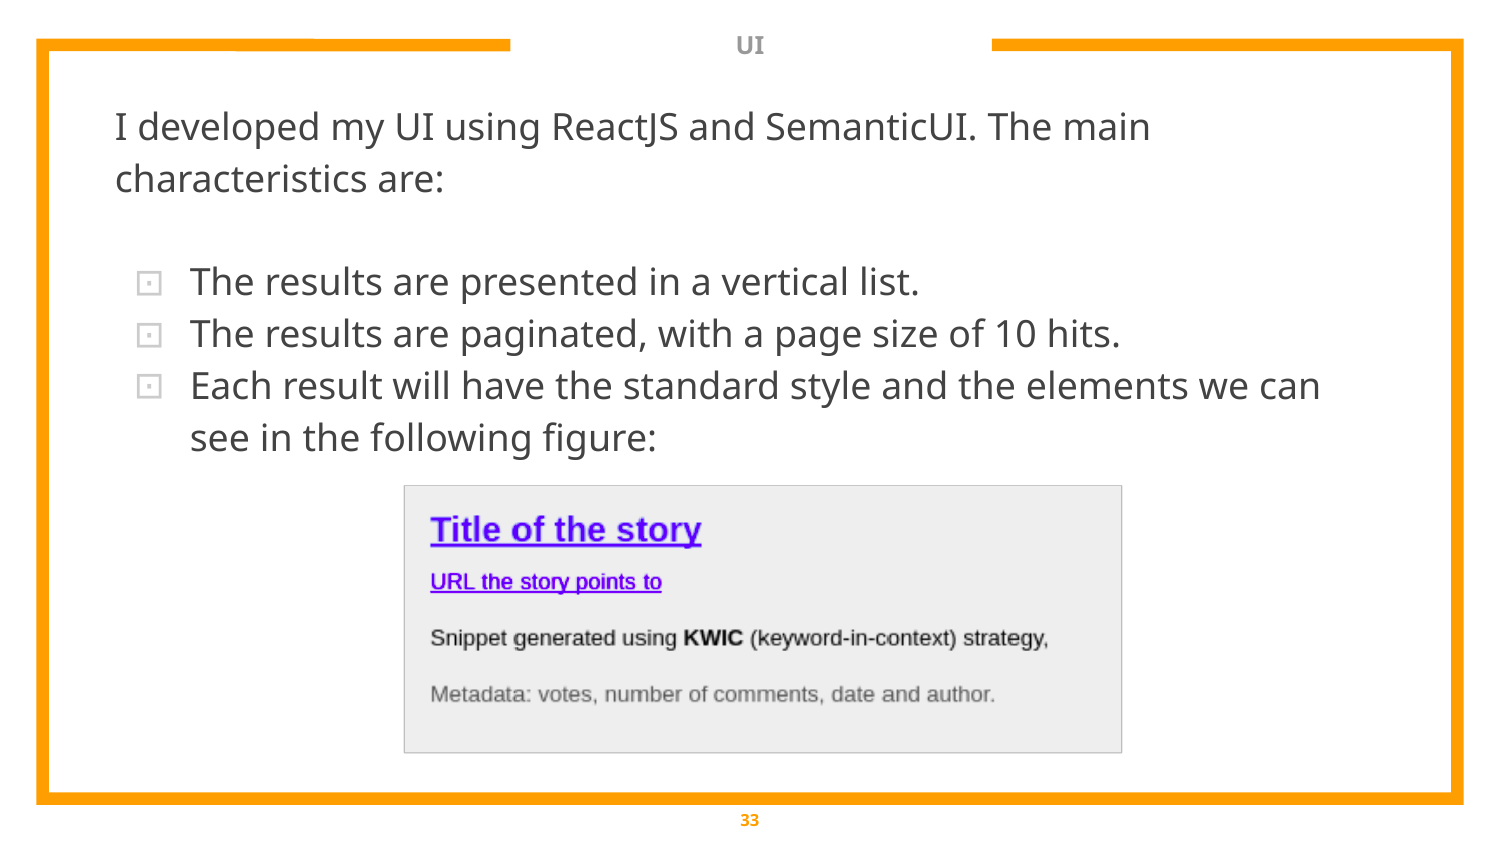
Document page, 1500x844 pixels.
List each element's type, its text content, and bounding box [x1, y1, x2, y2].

picture [392, 476, 1137, 763]
slide_number <number> [0, 798, 1500, 844]
title UI [531, 15, 969, 81]
list I developed my UI using ReactJS and SemanticUI. The main characteristics are: The results are presented in a vertical list. The results are paginated, with a page size of 10 hits. Each result will have the standard style and the elements we can see in the following figure: [99, 81, 1400, 763]
